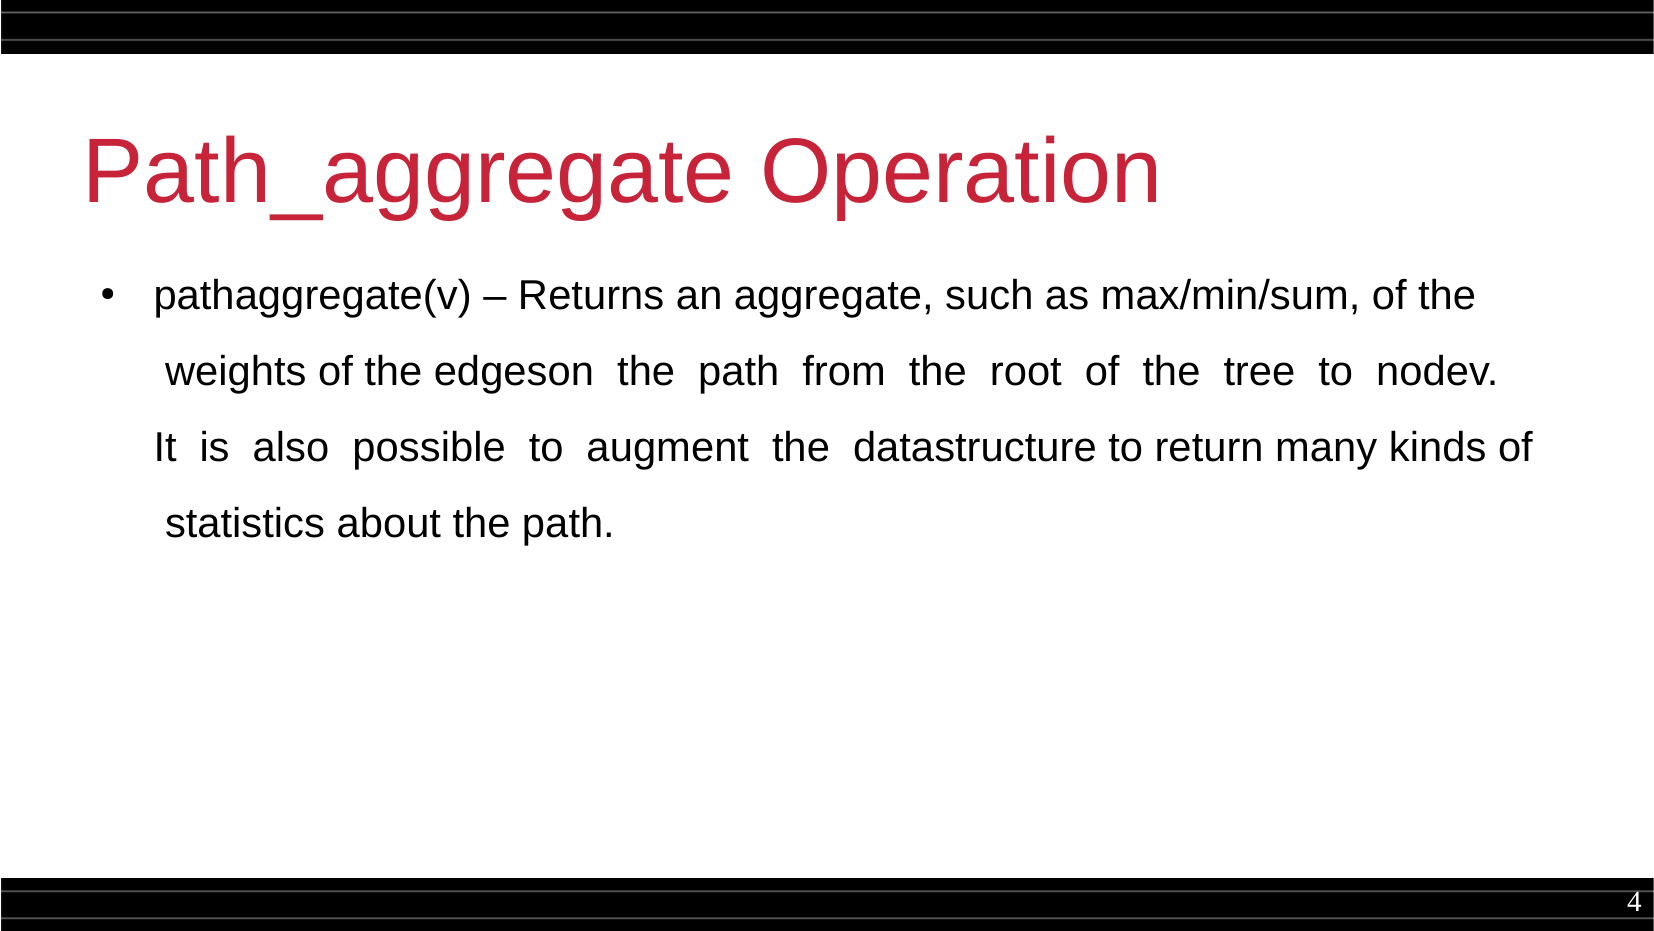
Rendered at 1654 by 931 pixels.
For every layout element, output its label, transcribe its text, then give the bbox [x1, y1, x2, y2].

picture [1, 0, 1654, 54]
list pathaggregate(v) – Returns an aggregate, such as max/min/sum, of the weights of the edgeson the path from the root of the tree to nodev. It is also possible to augment the datastructure to return many kinds of statistics about the path. [82, 271, 1571, 758]
picture [1, 878, 1654, 931]
title Path_aggregate Operation [82, 92, 1571, 249]
